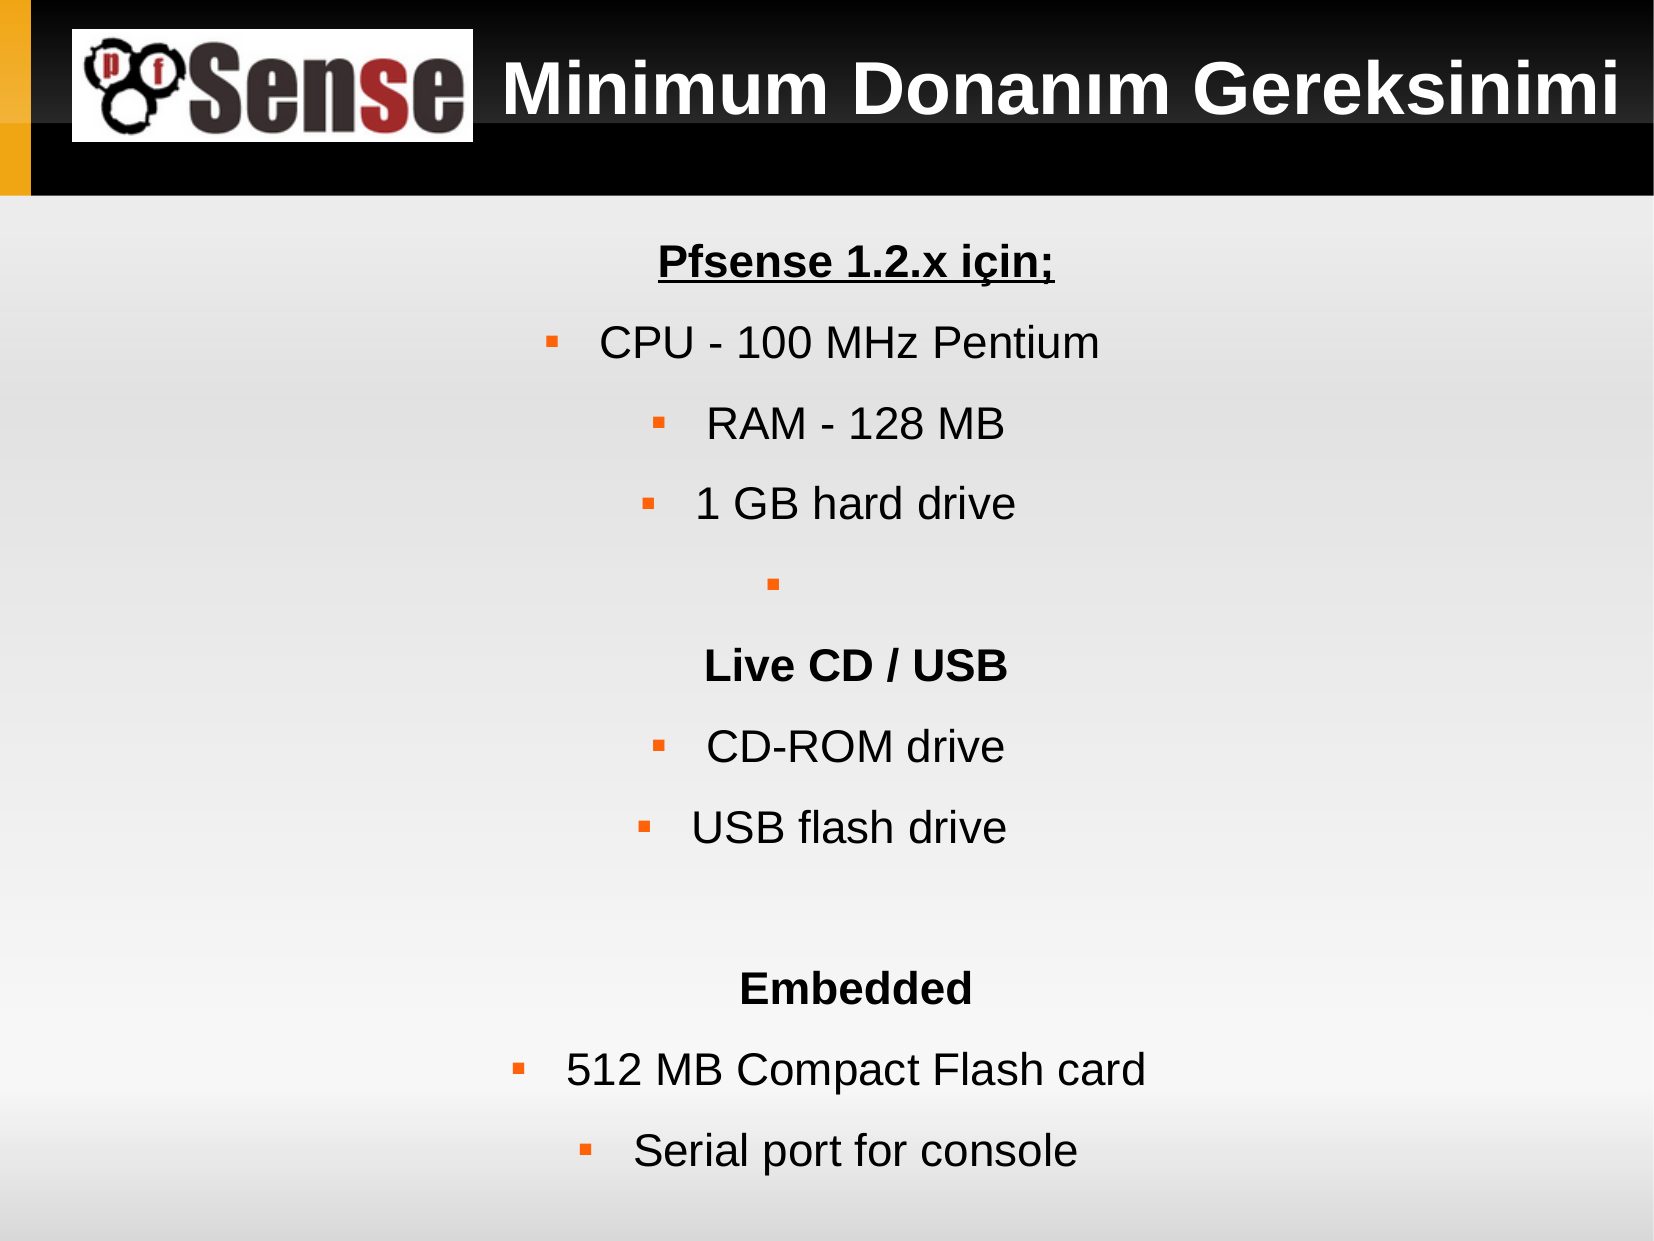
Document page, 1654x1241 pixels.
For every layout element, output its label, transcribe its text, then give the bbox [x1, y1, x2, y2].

title Minimum Donanım Gereksinimi [501, 0, 1625, 178]
list Pfsense 1.2.x için; CPU - 100 MHz Pentium RAM - 128 MB 1 GB hard drive Live CD / USB CD-ROM drive USB flash drive Embedded 512 MB Compact Flash card Serial port for console [76, 236, 1565, 1241]
picture [0, 0, 1654, 1241]
